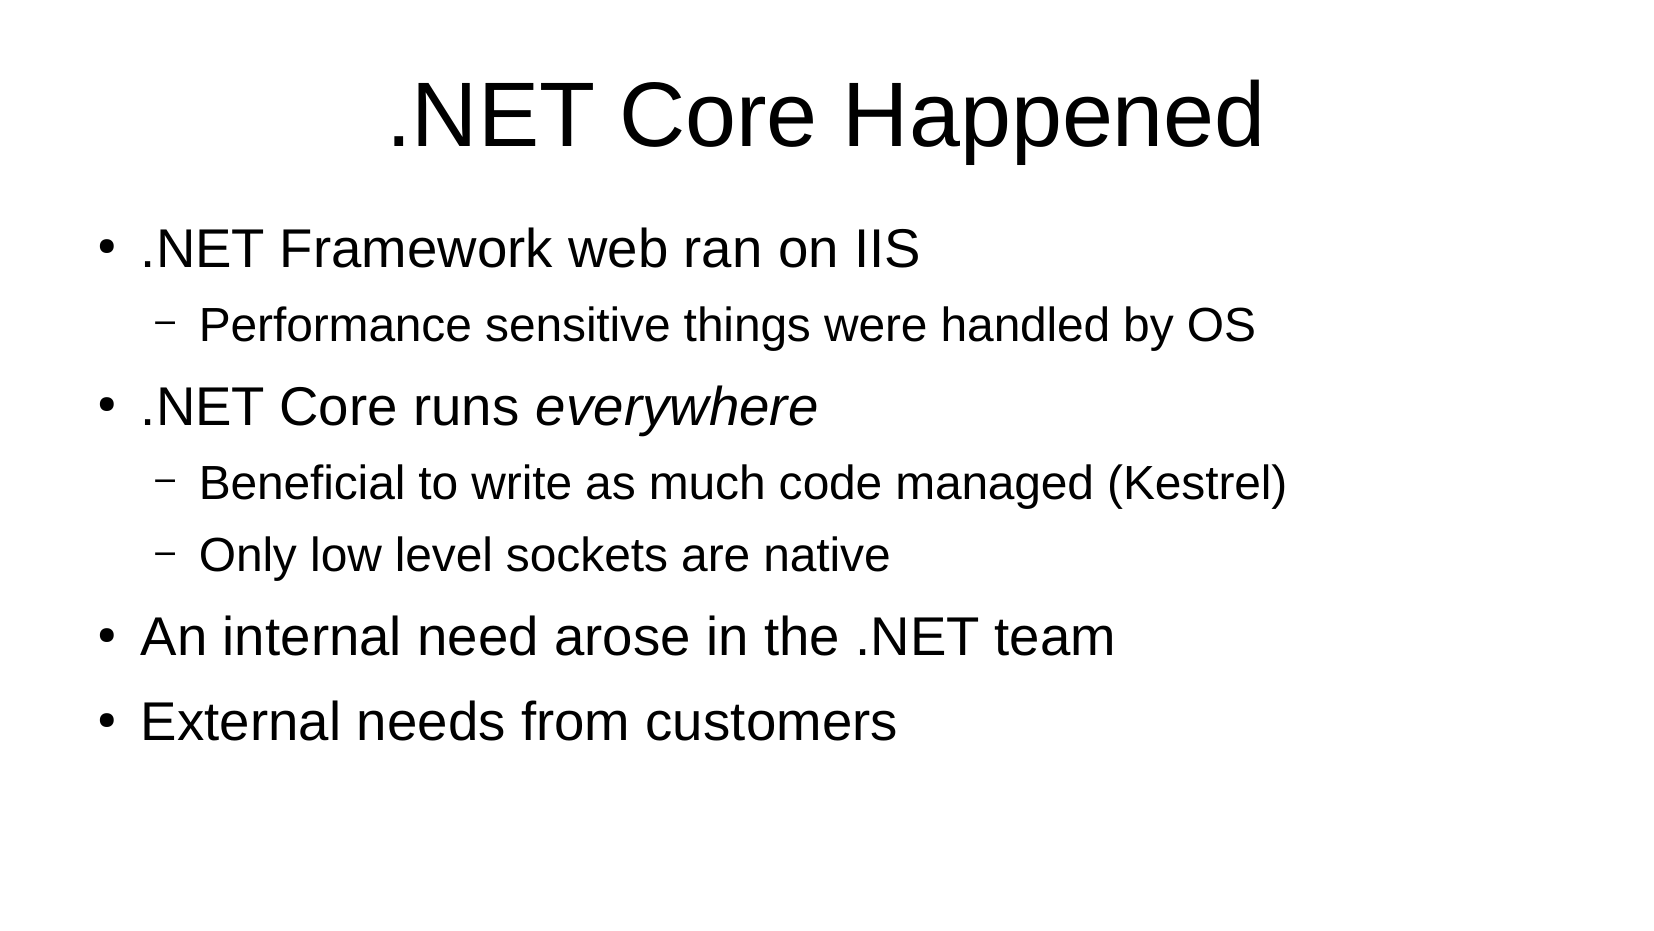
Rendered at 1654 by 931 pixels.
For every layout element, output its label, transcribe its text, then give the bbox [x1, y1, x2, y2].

title .NET Core Happened [82, 37, 1571, 193]
list .NET Framework web ran on IIS Performance sensitive things were handled by OS .NET Core runs everywhere Beneficial to write as much code managed (Kestrel) Only low level sockets are native An internal need arose in the .NET team External needs from customers [82, 217, 1571, 758]
